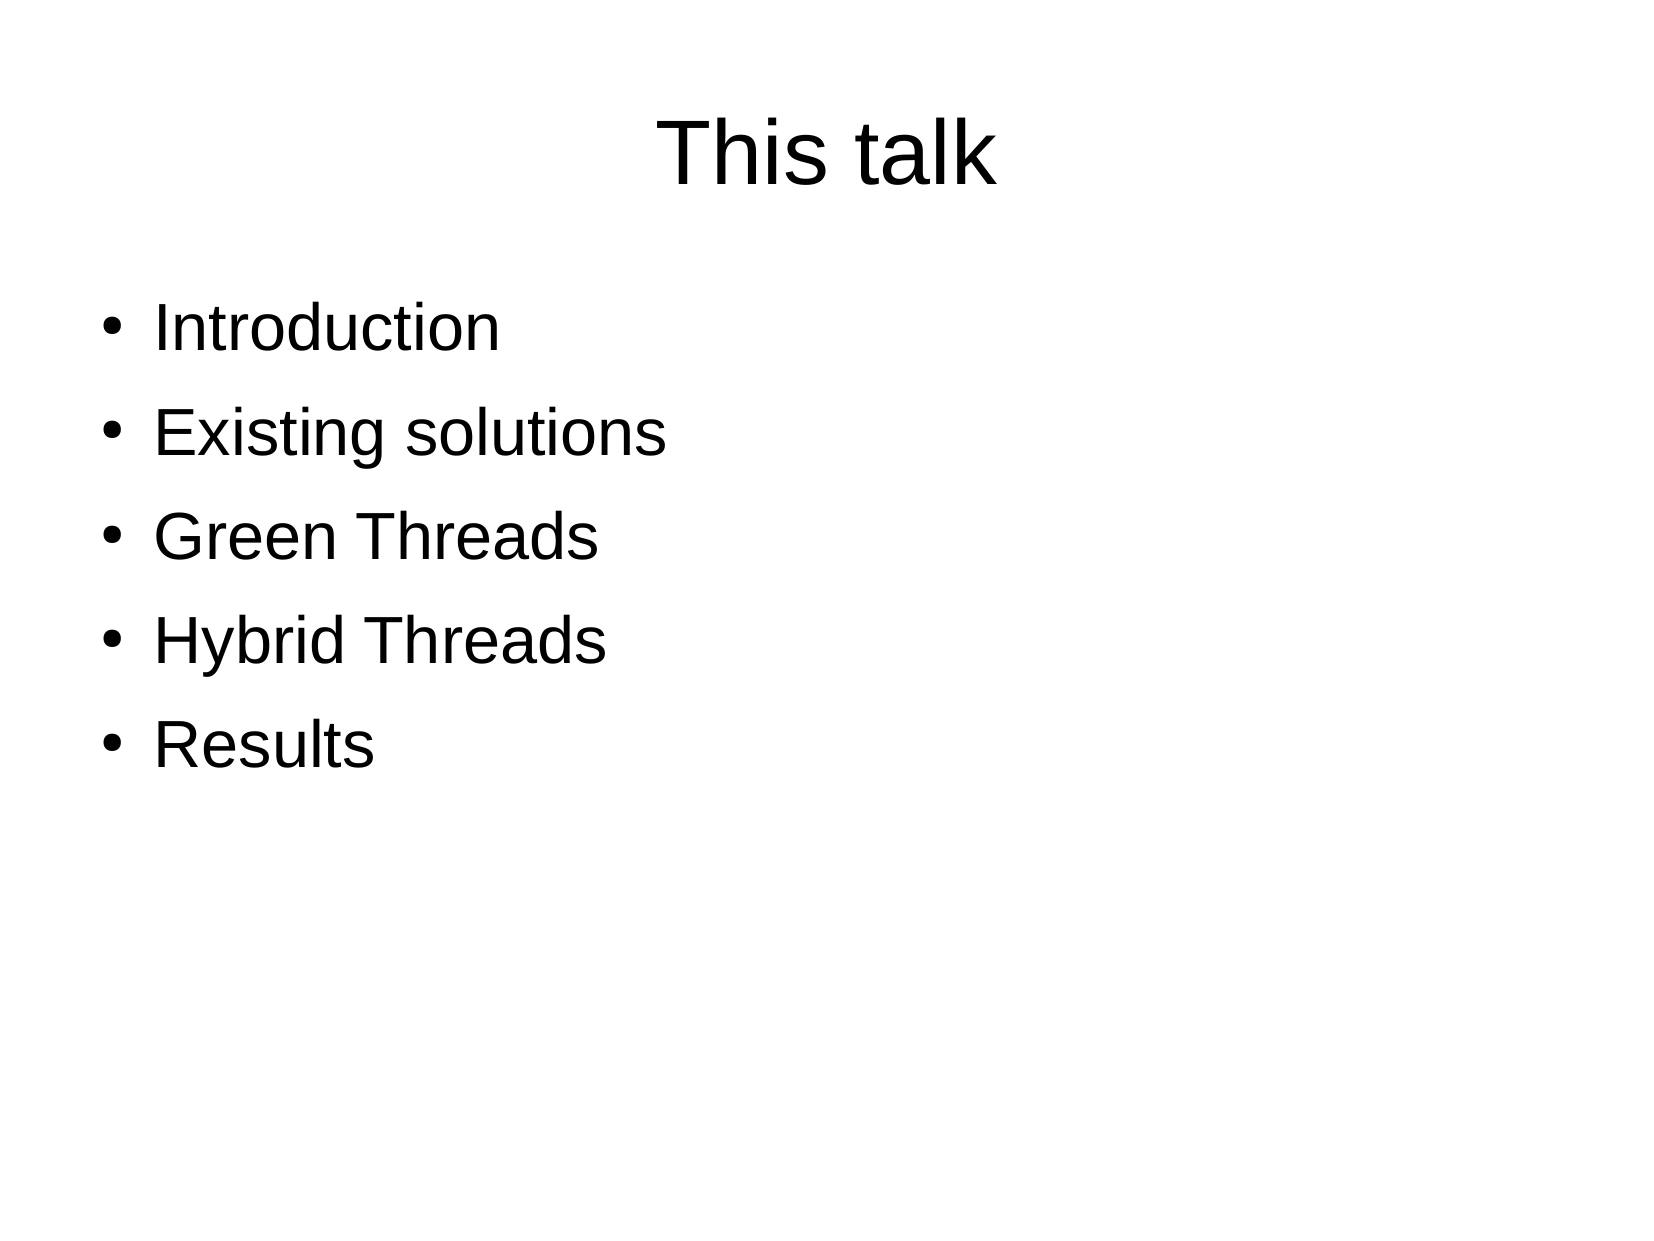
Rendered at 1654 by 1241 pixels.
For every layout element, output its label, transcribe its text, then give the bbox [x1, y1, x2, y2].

list Introduction Existing solutions Green Threads Hybrid Threads Results [82, 290, 1571, 1109]
title This talk [82, 49, 1571, 257]
